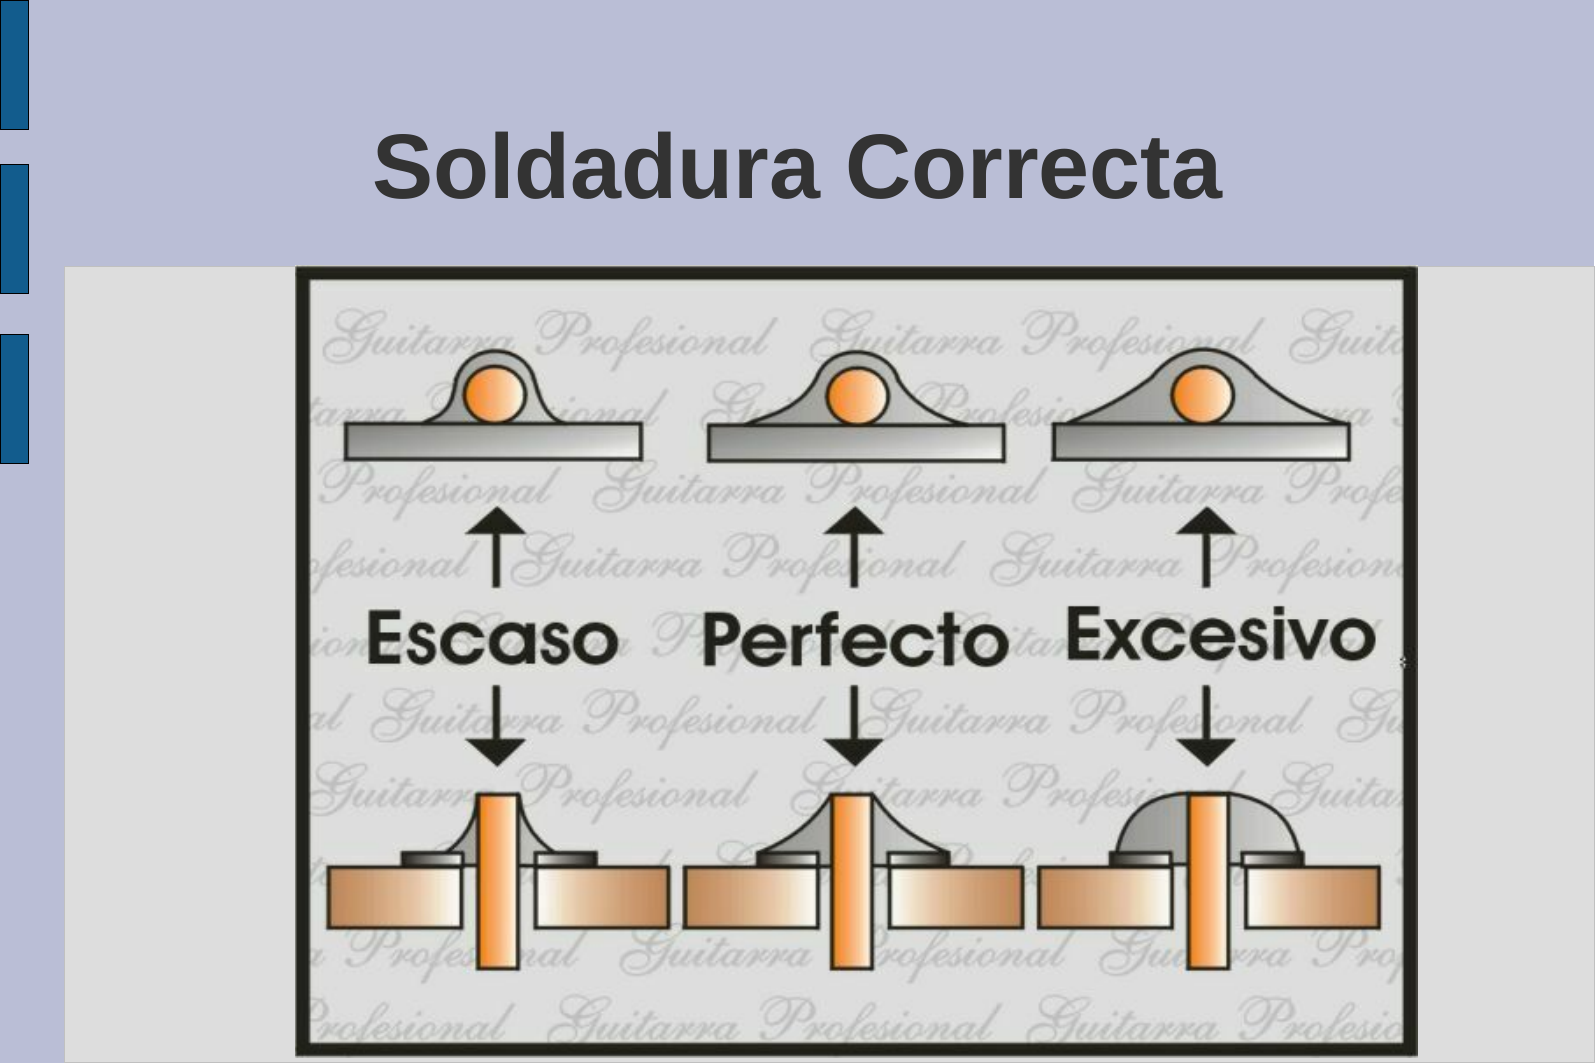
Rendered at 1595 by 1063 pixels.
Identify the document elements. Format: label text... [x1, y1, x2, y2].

picture [295, 265, 1418, 1058]
title Soldadura Correcta [117, 85, 1479, 249]
